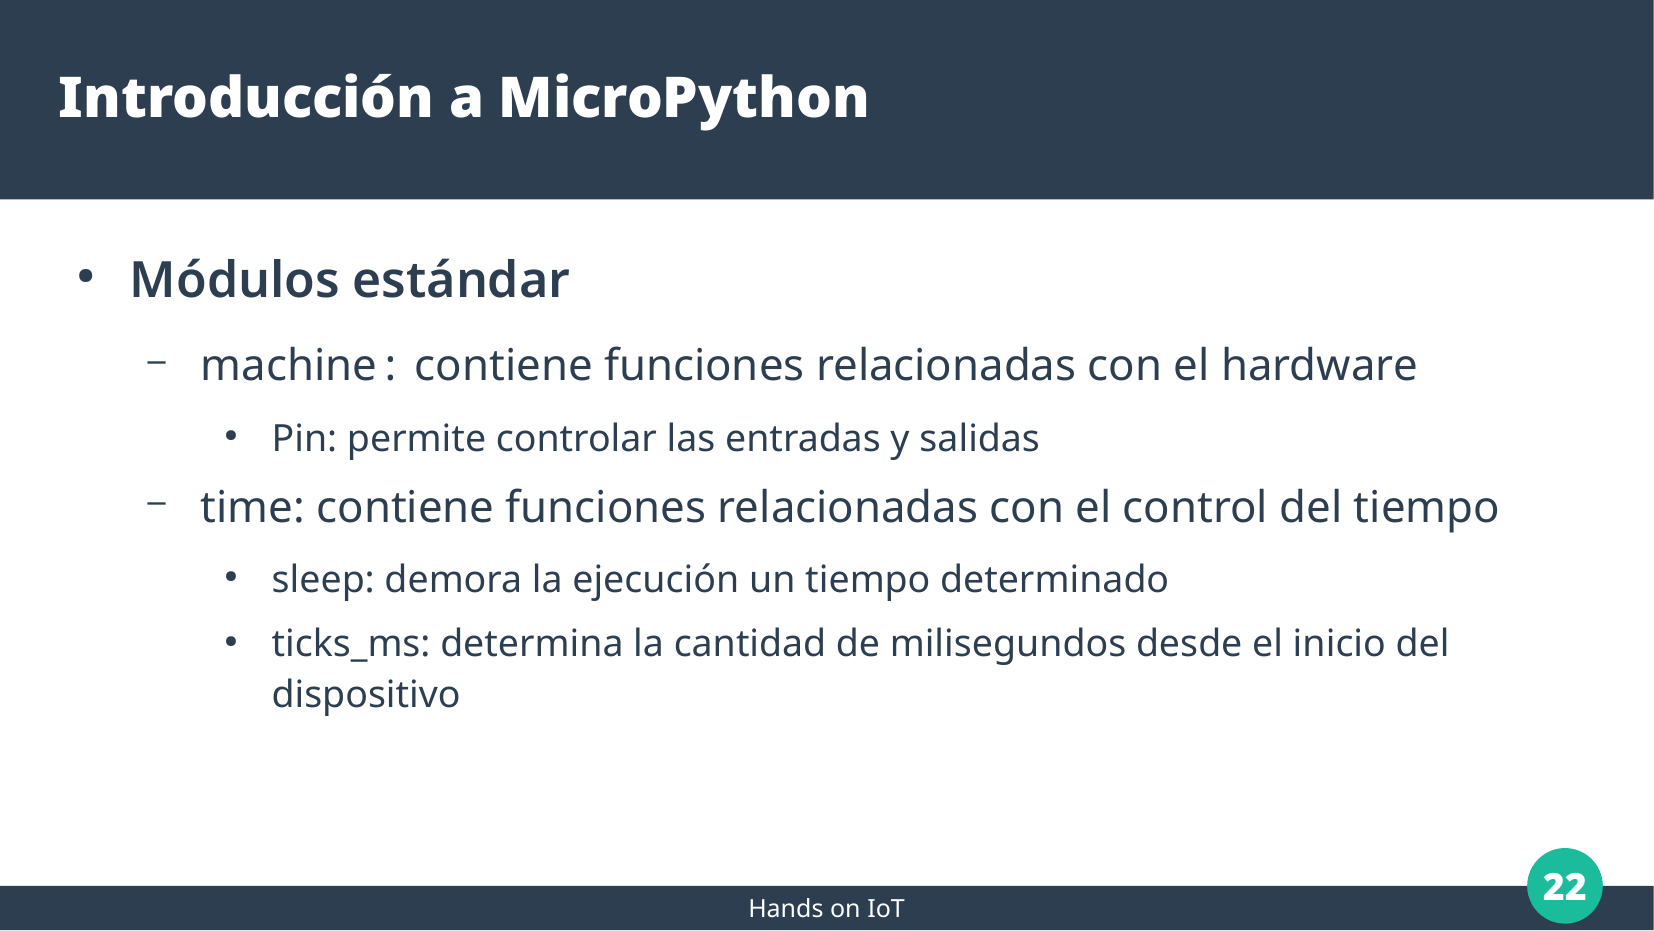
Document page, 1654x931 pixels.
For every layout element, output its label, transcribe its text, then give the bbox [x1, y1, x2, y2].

list Módulos estándar machine: contiene funciones relacionadas con el hardware Pin: permite controlar las entradas y salidas time: contiene funciones relacionadas con el control del tiempo sleep: demora la ejecución un tiempo determinado ticks_ms: determina la cantidad de milisegundos desde el inicio del dispositivo [59, 243, 1595, 864]
title Introducción a MicroPython [59, 37, 1595, 155]
